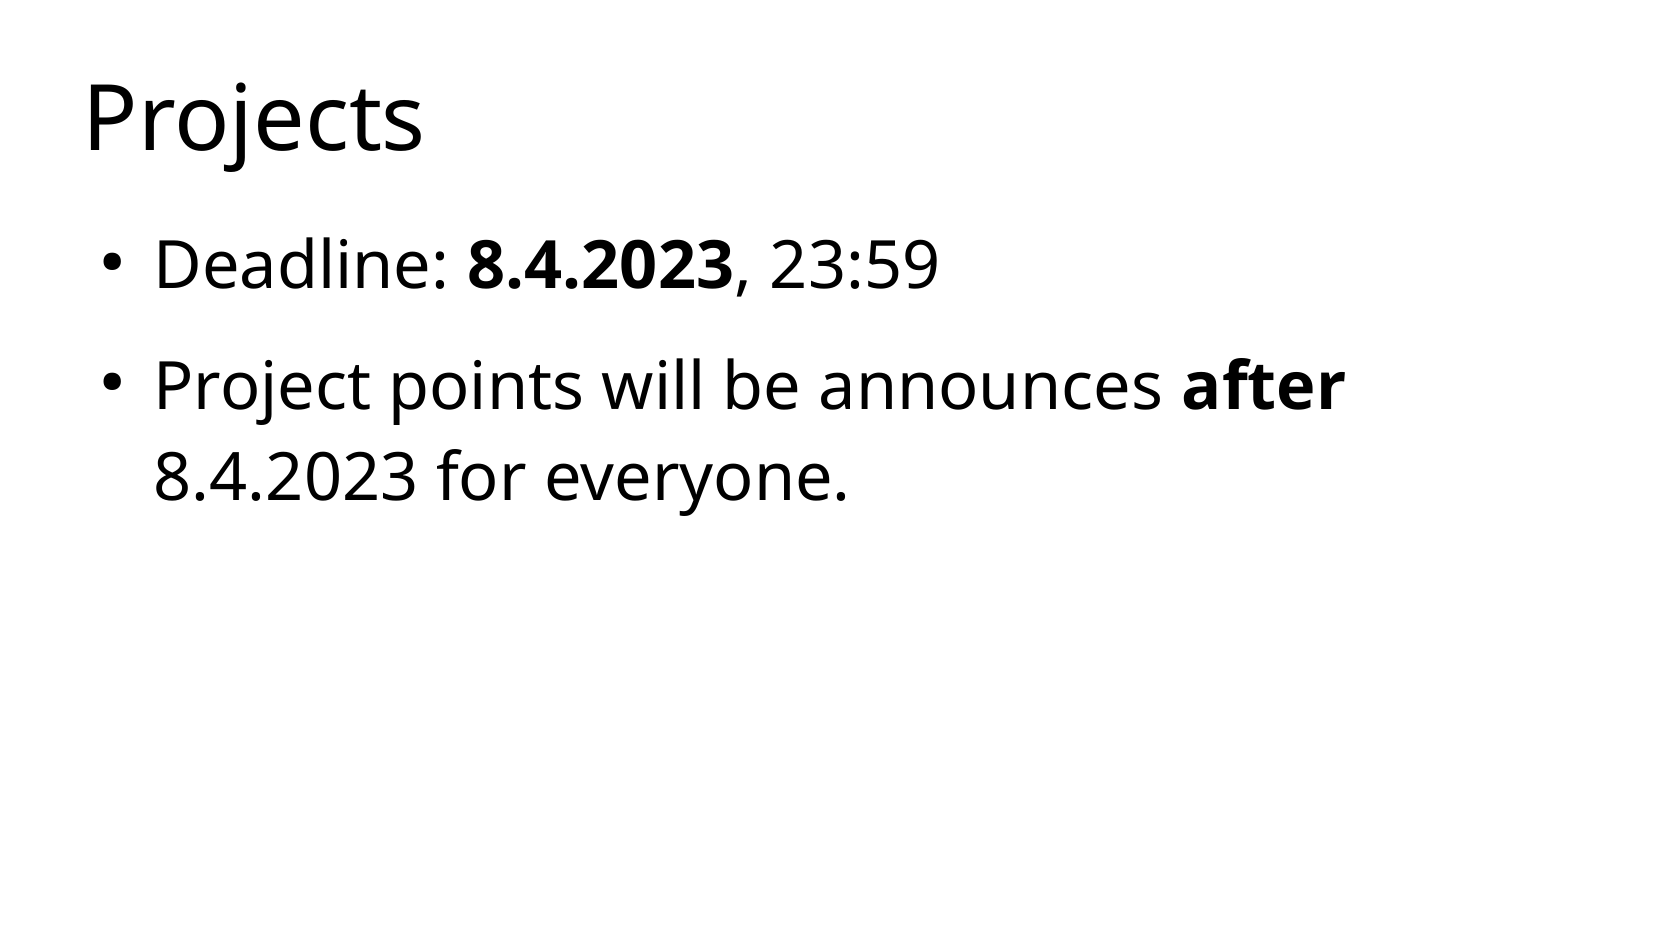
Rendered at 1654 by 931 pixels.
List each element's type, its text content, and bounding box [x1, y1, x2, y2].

list Deadline: 8.4.2023, 23:59 Project points will be announces after 8.4.2023 for everyone. [82, 217, 1571, 758]
title Projects [82, 37, 1571, 193]
